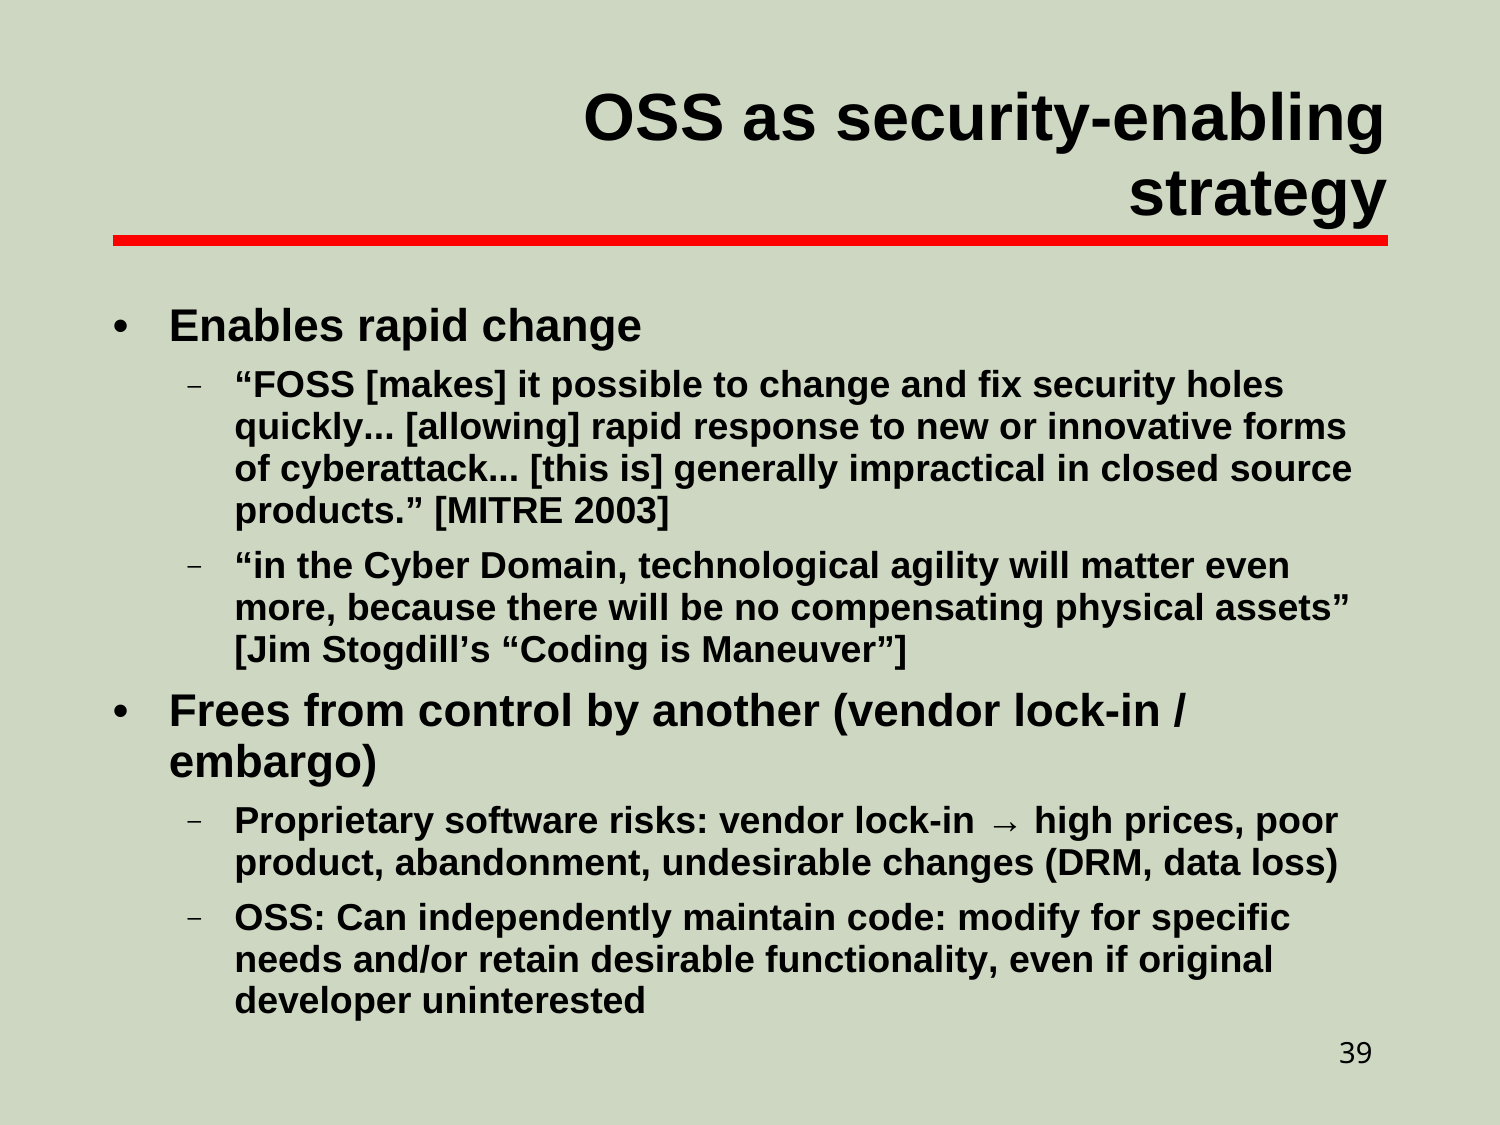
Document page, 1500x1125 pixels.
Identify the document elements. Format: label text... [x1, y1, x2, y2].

list Enables rapid change “FOSS [makes] it possible to change and fix security holes quickly... [allowing] rapid response to new or innovative forms of cyberattack... [this is] generally impractical in closed source products.” [MITRE 2003] “in the Cyber Domain, technological agility will matter even more, because there will be no compensating physical assets” [Jim Stogdill’s “Coding is Maneuver”] Frees from control by another (vendor lock-in / embargo) Proprietary software risks: vendor lock-in → high prices, poor product, abandonment, undesirable changes (DRM, data loss) OSS: Can independently maintain code: modify for specific needs and/or retain desirable functionality, even if original developer uninterested [112, 299, 1388, 1084]
title OSS as security-enabling strategy [337, 79, 1388, 230]
